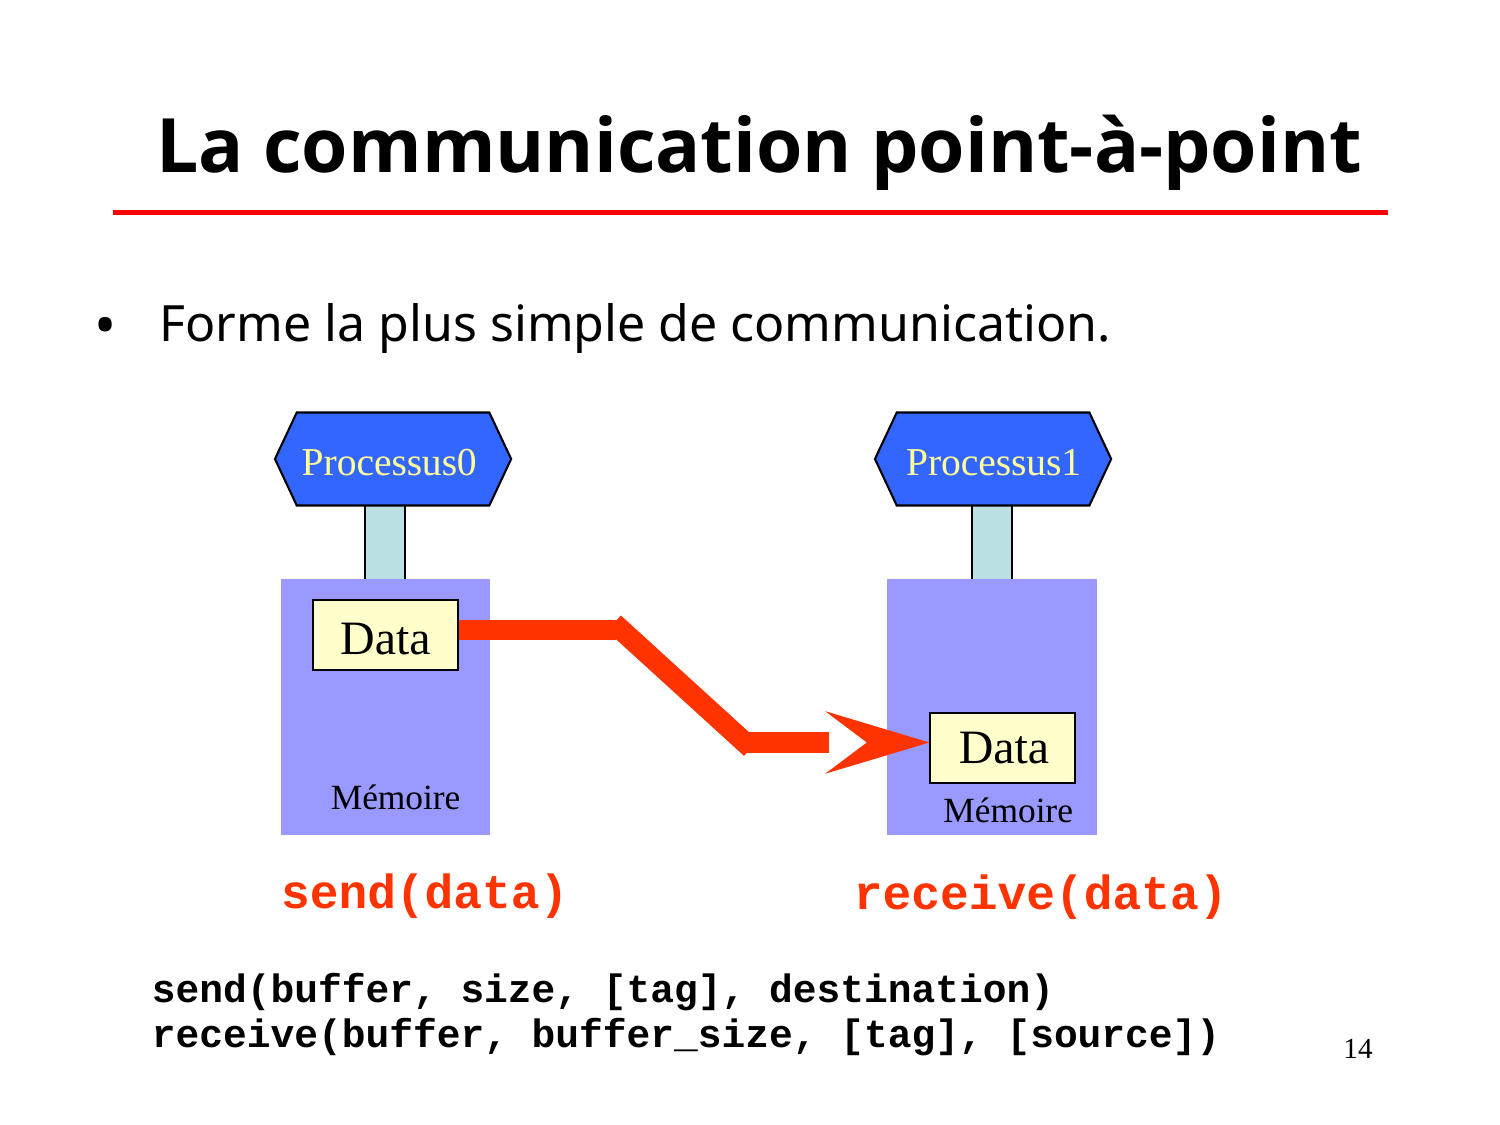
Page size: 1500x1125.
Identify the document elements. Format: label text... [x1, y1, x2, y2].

text_box Processus0 [270, 425, 509, 500]
text_box [281, 500, 492, 834]
text_box Mémoire [912, 774, 1105, 846]
text_box [888, 744, 927, 834]
list Forme la plus simple de communication. [82, 281, 1433, 369]
text_box Mémoire [299, 762, 492, 834]
text_box Data [309, 596, 462, 681]
text_box send(buffer, size, [tag], destination) receive(buffer, buffer_size, [tag], [source]) [137, 962, 1236, 1067]
text_box send(data) [249, 853, 600, 940]
text_box Data [927, 705, 1081, 790]
text_box [891, 412, 1095, 424]
text_box [290, 412, 496, 425]
text_box [888, 500, 1097, 774]
text_box Processus1 [874, 424, 1113, 500]
text_box receive(data) [822, 853, 1259, 940]
title La communication point-à-point [112, 49, 1388, 238]
